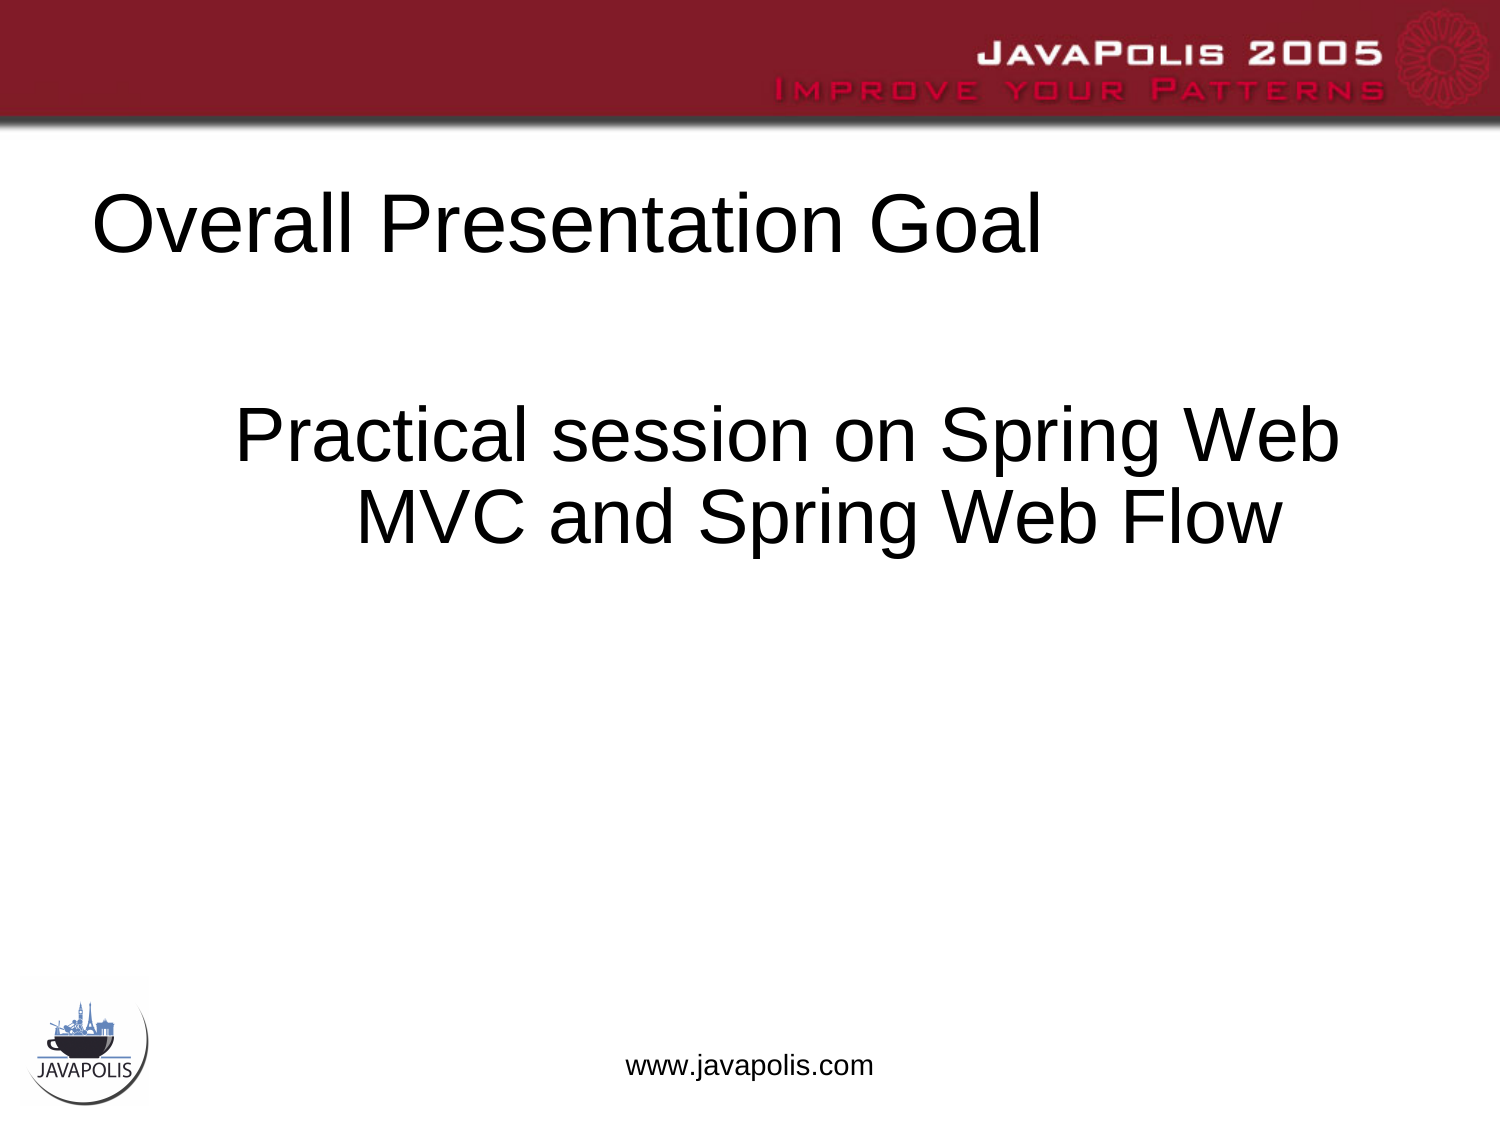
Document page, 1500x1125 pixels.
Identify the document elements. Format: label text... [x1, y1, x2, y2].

title Overall Presentation Goal [76, 148, 1424, 279]
list Practical session on Spring Web MVC and Spring Web Flow [162, 387, 1416, 756]
picture [20, 976, 149, 1106]
picture [0, 0, 1500, 140]
